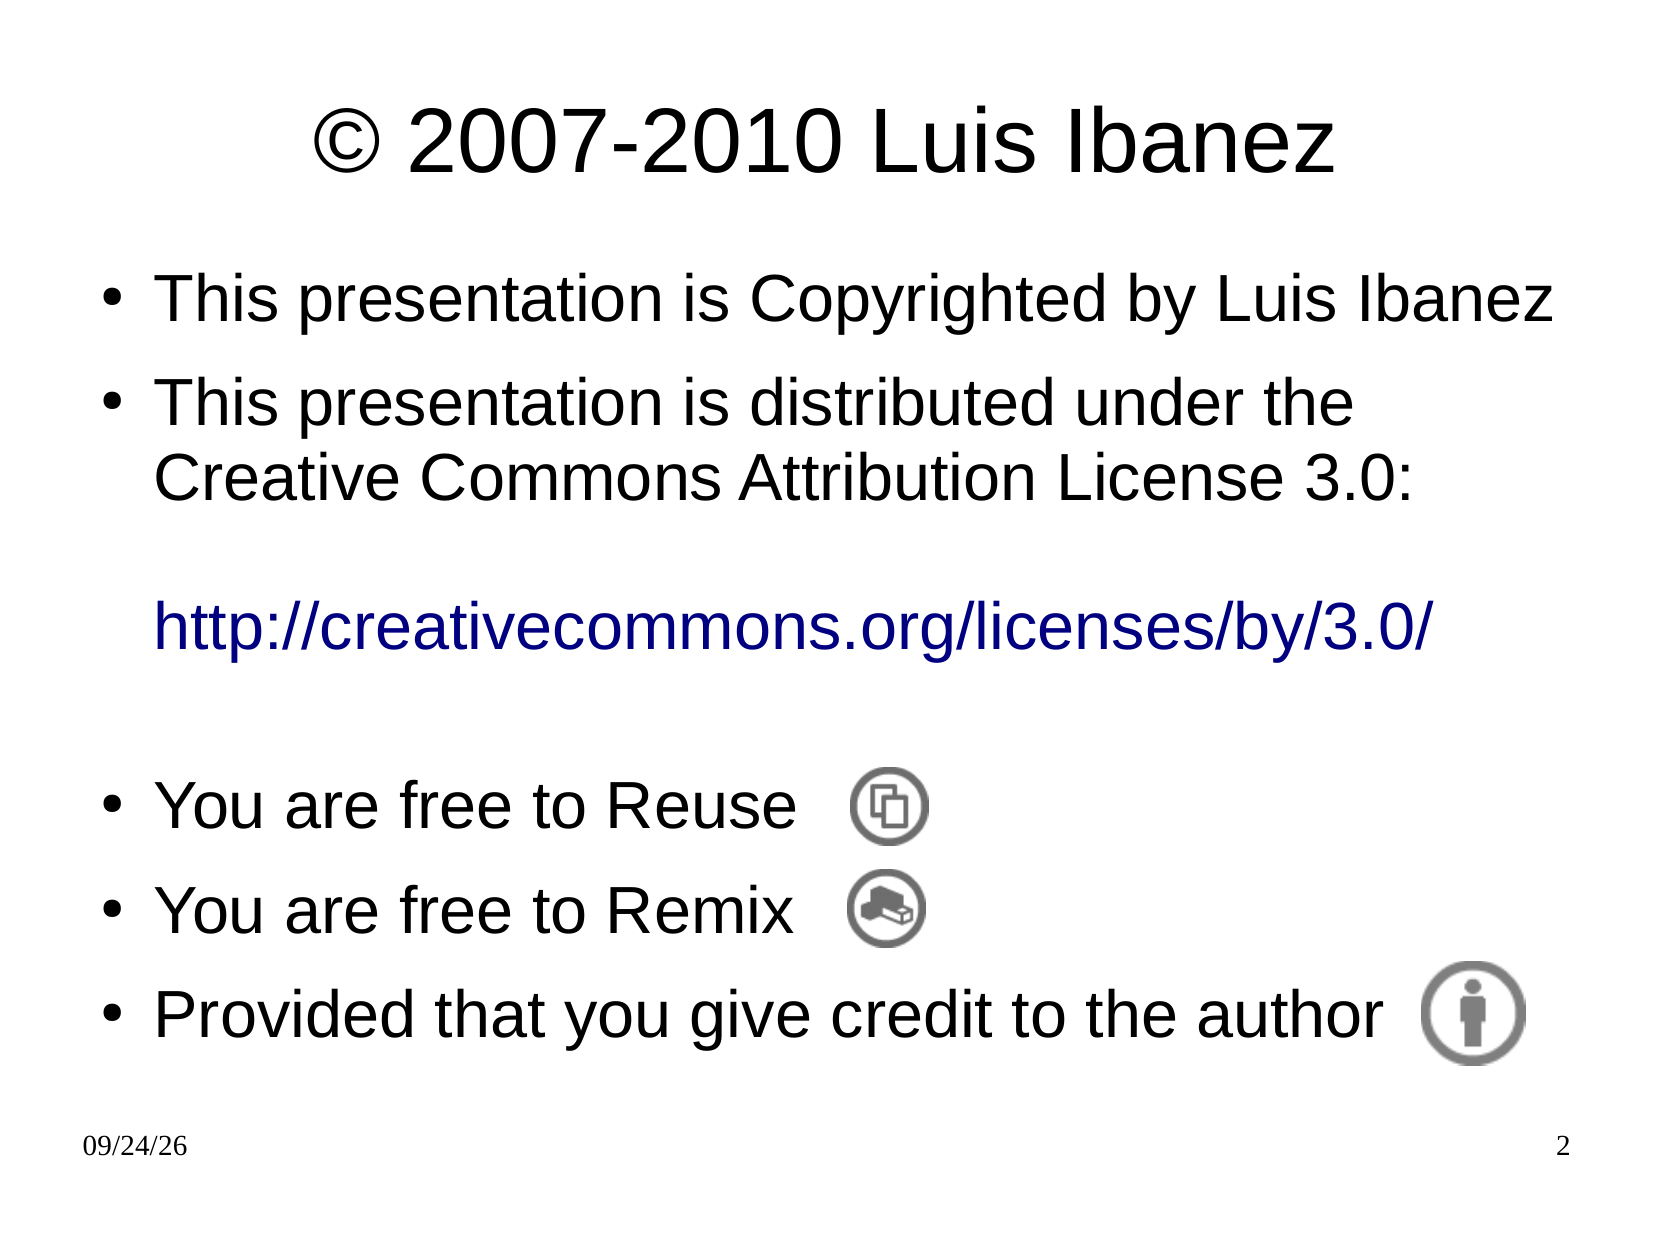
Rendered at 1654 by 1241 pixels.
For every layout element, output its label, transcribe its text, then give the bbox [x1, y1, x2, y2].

picture [850, 767, 929, 846]
list This presentation is Copyrighted by Luis Ibanez This presentation is distributed under the Creative Commons Attribution License 3.0: http://creativecommons.org/licenses/by/3.0/ You are free to Reuse You are free to Remix Provided that you give credit to the author [82, 260, 1571, 1052]
picture [1421, 961, 1526, 1066]
title © 2007-2010 Luis Ibanez [82, 37, 1571, 245]
picture [847, 869, 926, 948]
